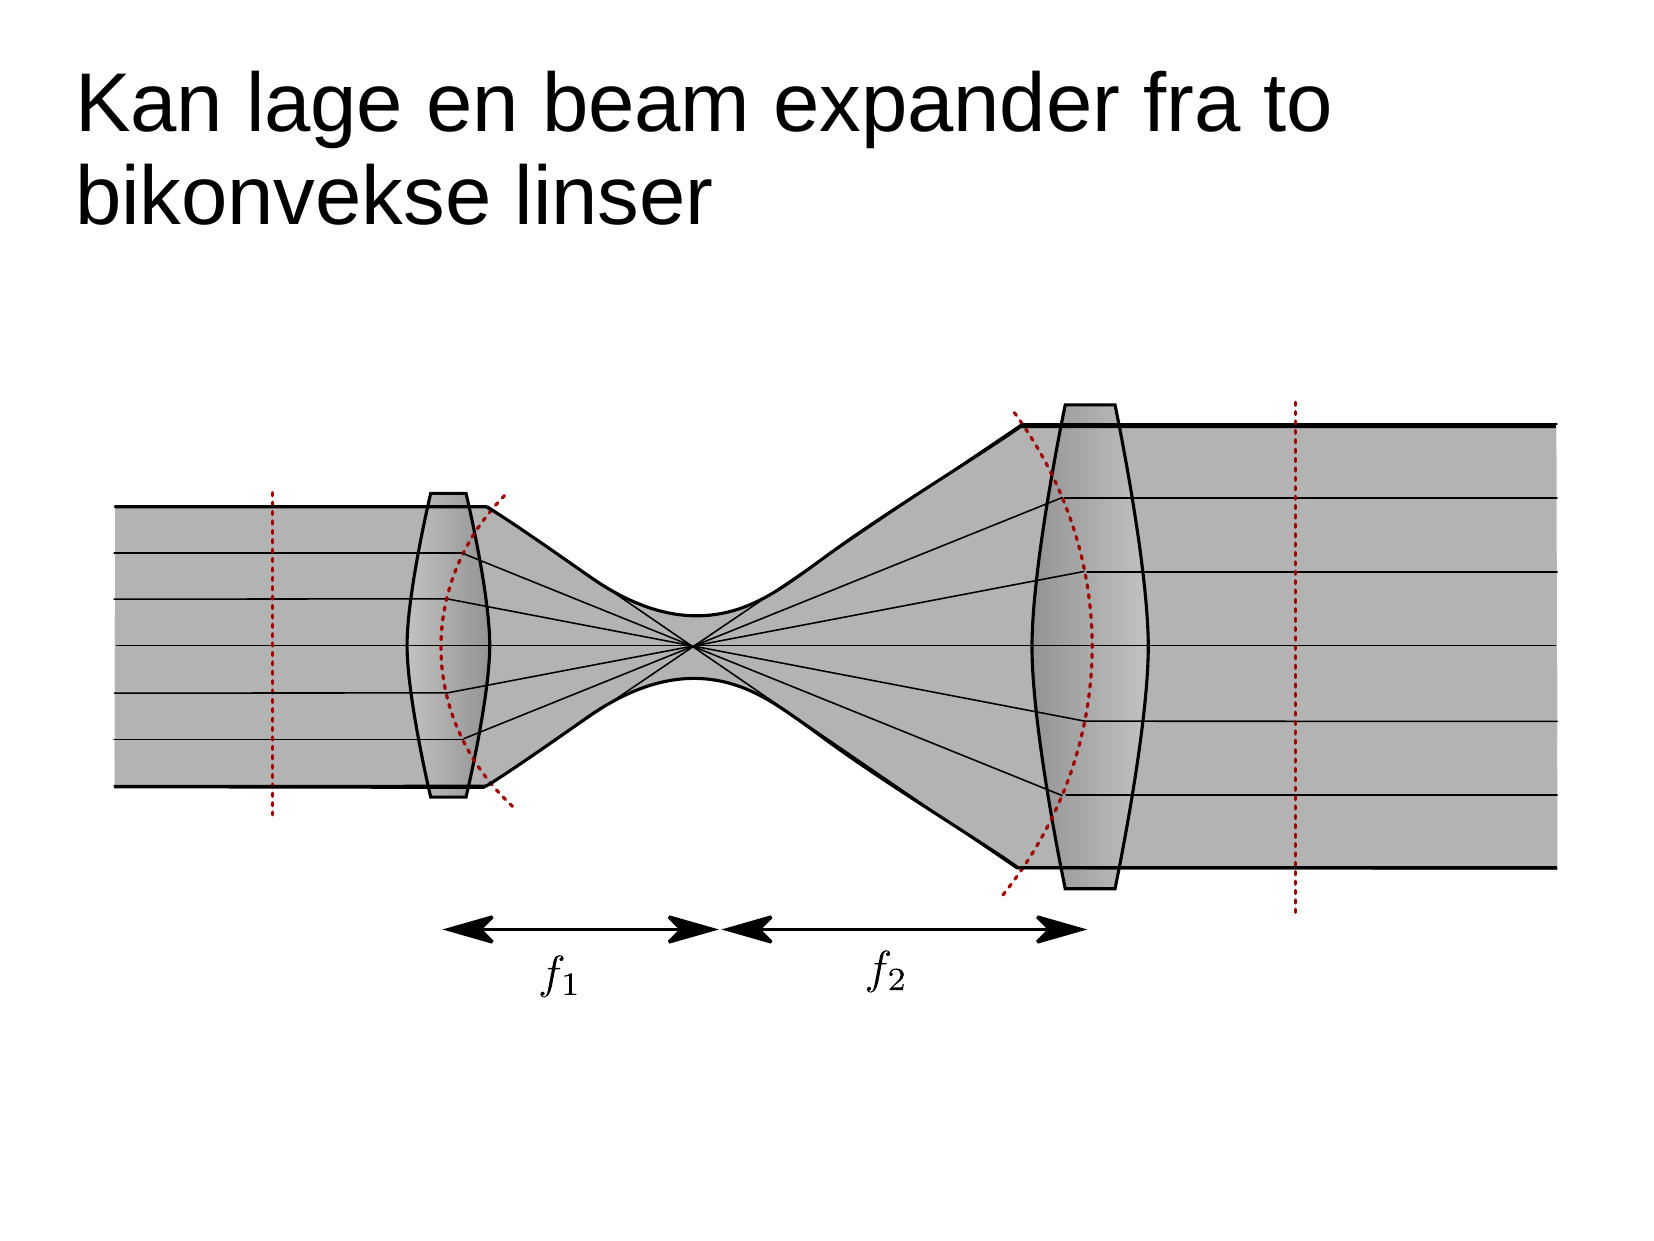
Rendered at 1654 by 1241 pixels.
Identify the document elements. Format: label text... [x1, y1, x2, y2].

picture [30, 390, 1609, 1092]
subtitle Kan lage en beam expander fra to bikonvekse linser [75, 55, 1336, 243]
